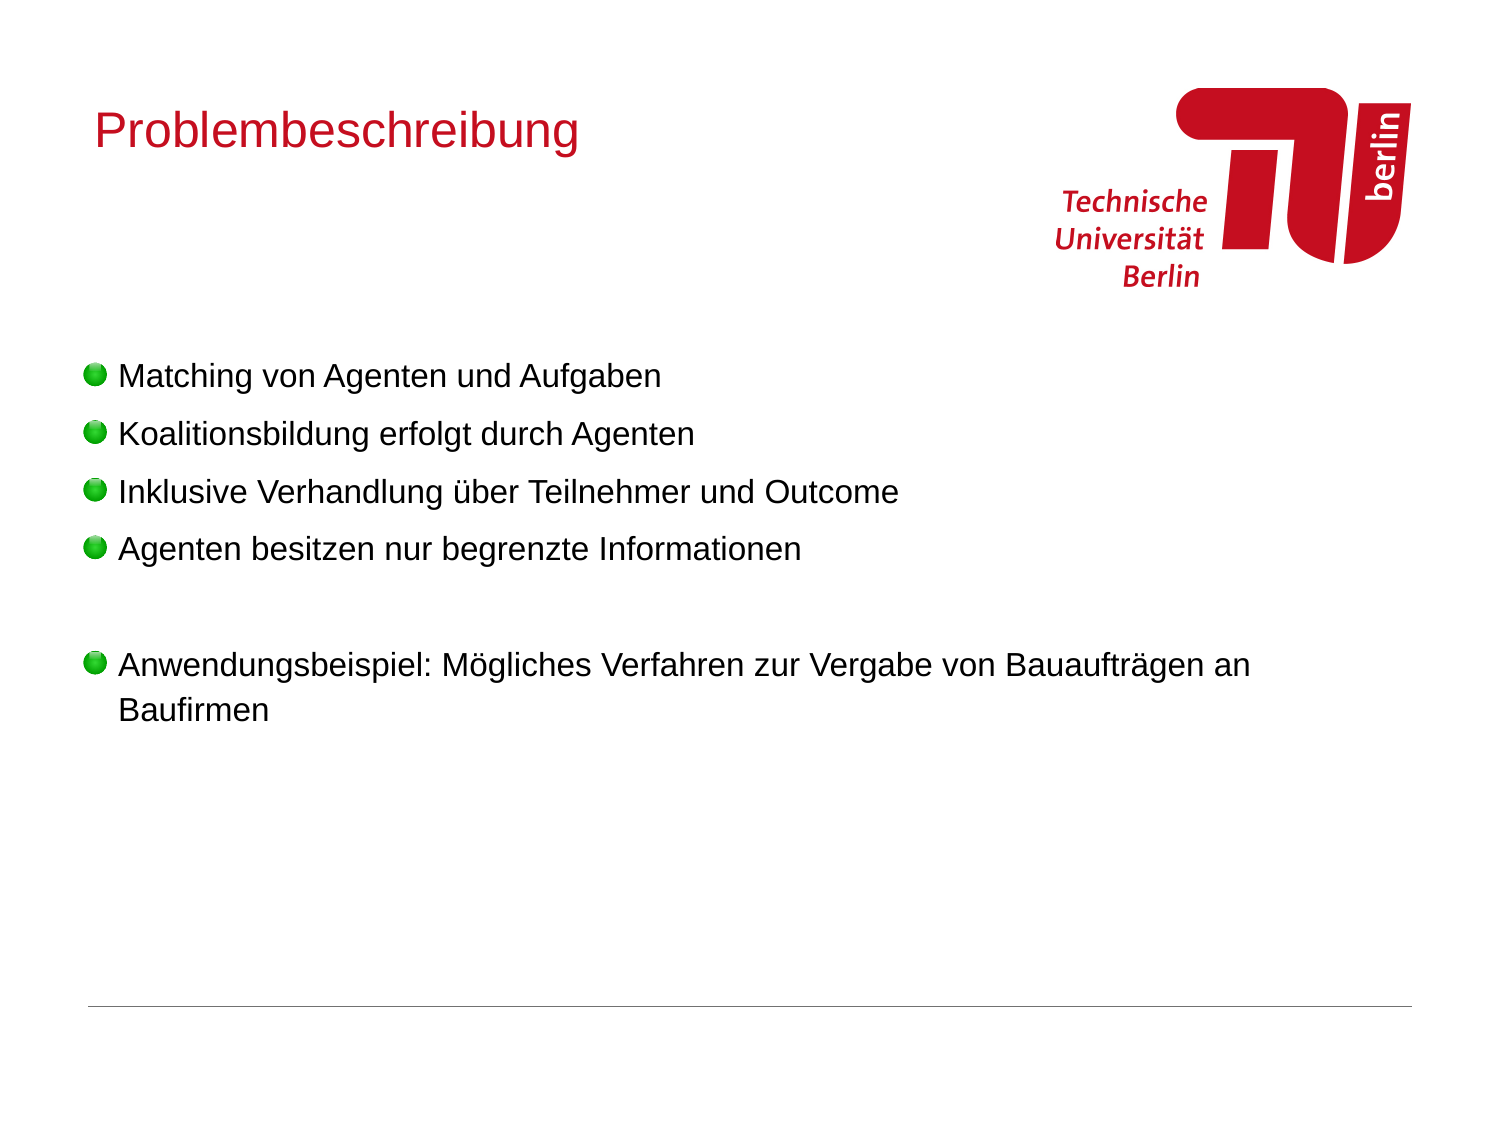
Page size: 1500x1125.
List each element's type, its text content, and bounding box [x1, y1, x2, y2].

picture [1056, 88, 1411, 287]
title Problembeschreibung [94, 94, 1040, 158]
list Matching von Agenten und Aufgaben Koalitionsbildung erfolgt durch Agenten Inklusive Verhandlung über Teilnehmer und Outcome Agenten besitzen nur begrenzte Informationen Anwendungsbeispiel: Mögliches Verfahren zur Vergabe von Bauaufträgen an Baufirmen [82, 348, 1406, 969]
